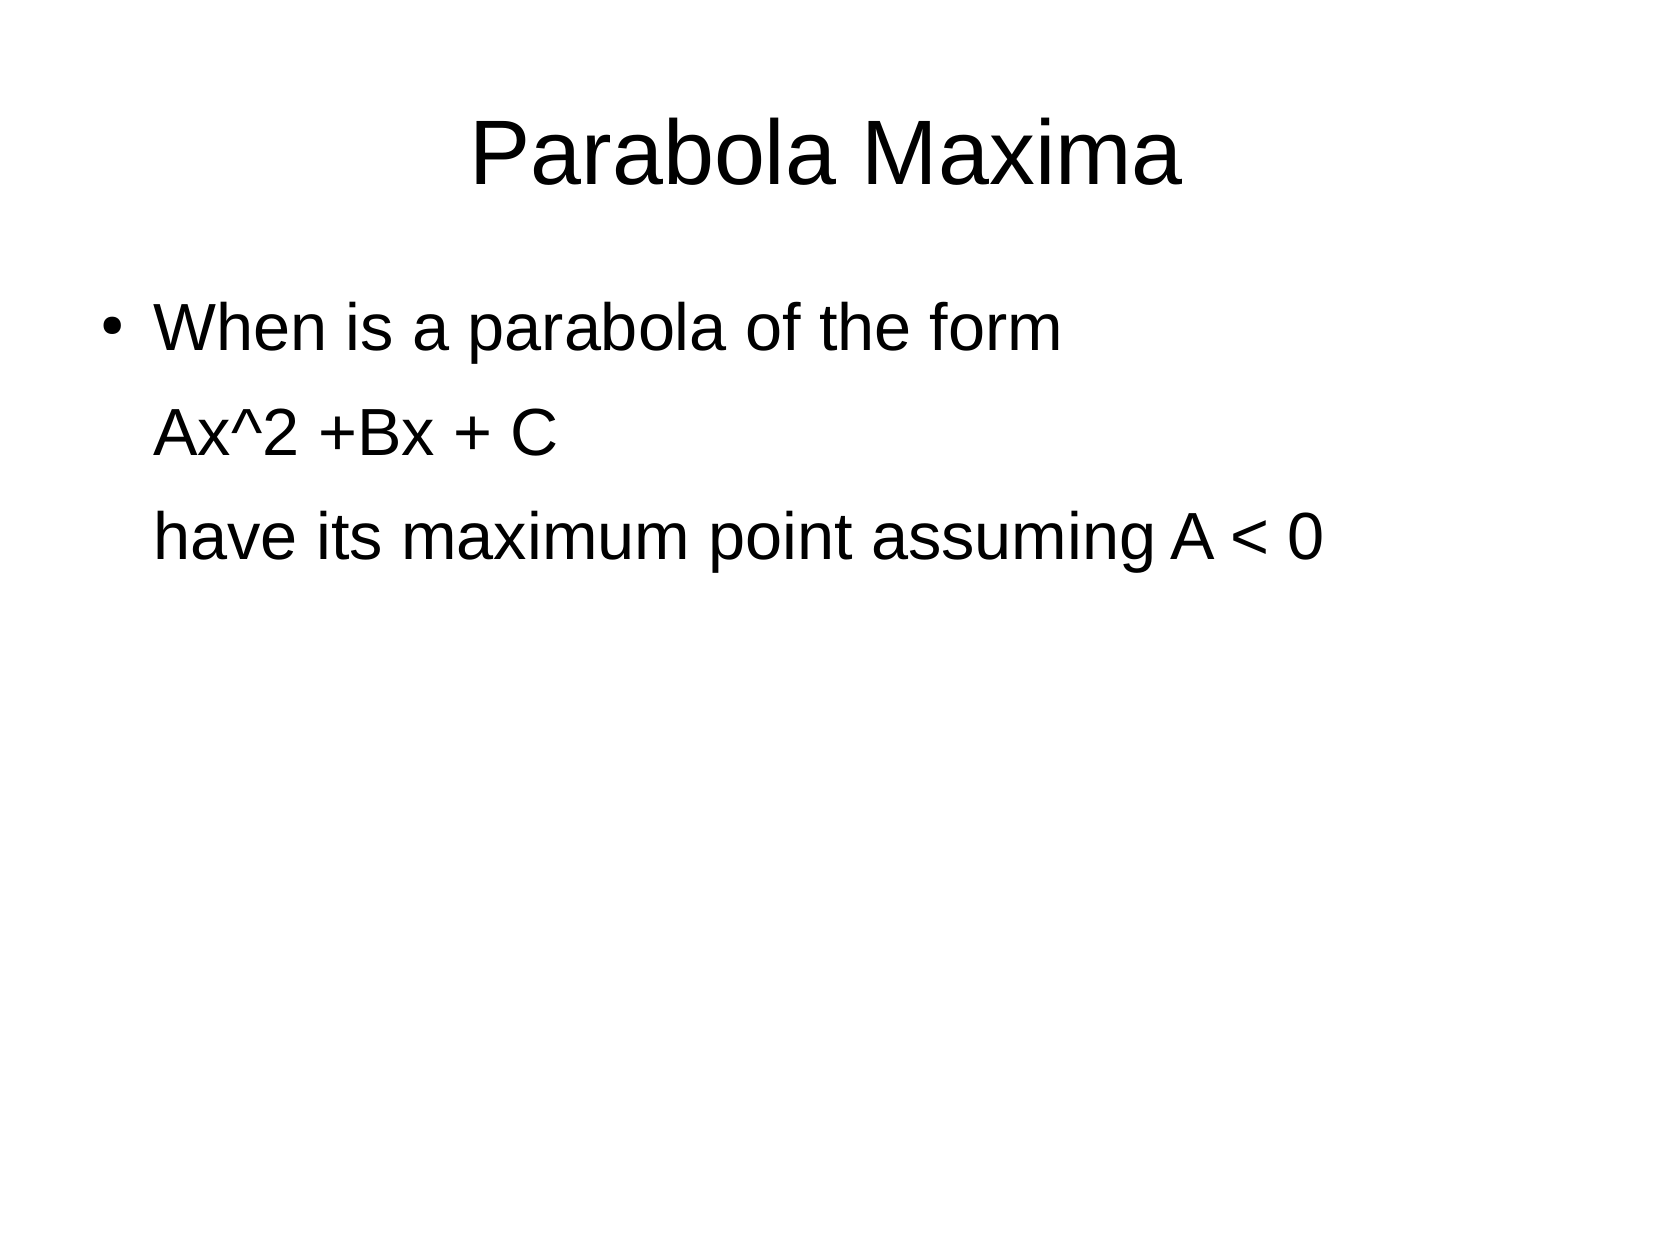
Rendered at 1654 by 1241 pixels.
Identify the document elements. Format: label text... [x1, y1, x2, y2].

title Parabola Maxima [82, 49, 1571, 257]
list When is a parabola of the form Ax^2 +Bx + C have its maximum point assuming A < 0 [82, 290, 1571, 1109]
